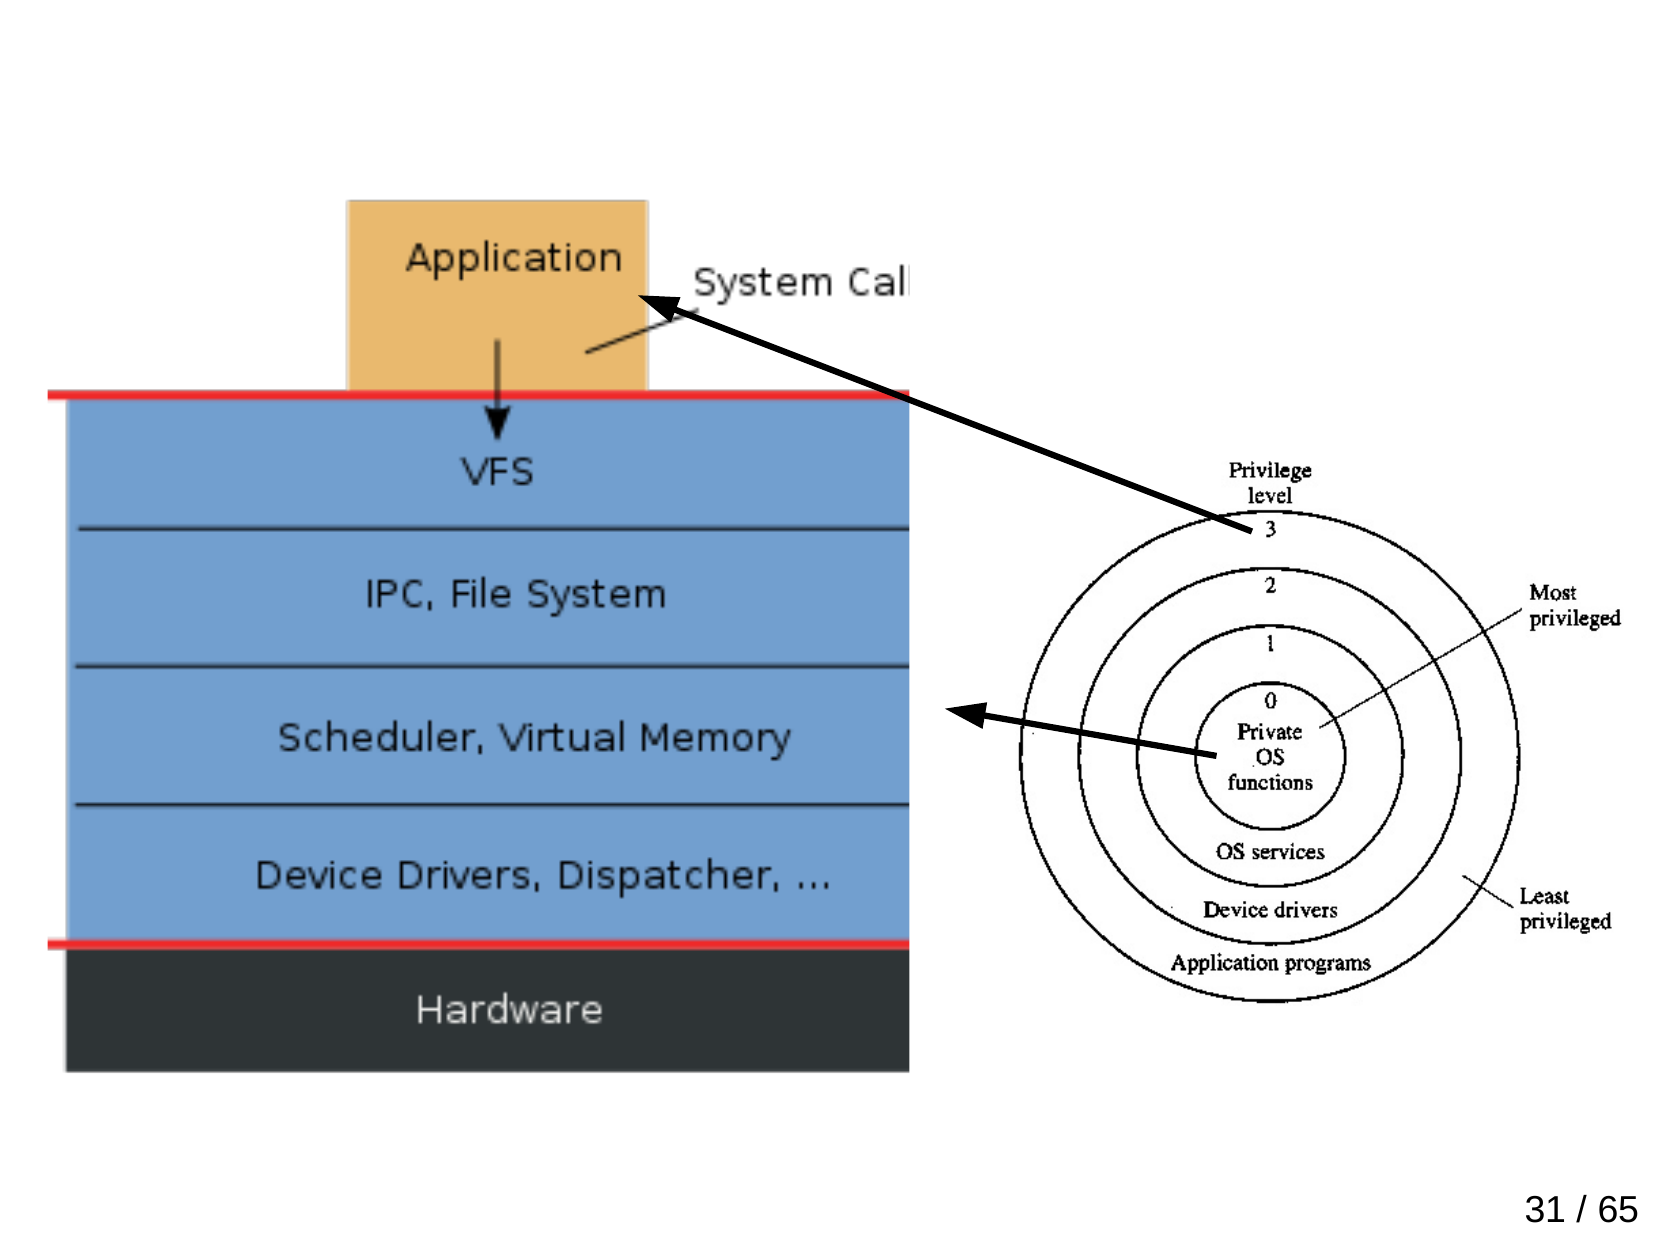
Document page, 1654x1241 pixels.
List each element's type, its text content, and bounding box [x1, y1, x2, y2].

text_box <number> / 65 [1380, 1181, 1654, 1238]
picture [1015, 460, 1624, 1007]
picture [47, 188, 910, 1123]
